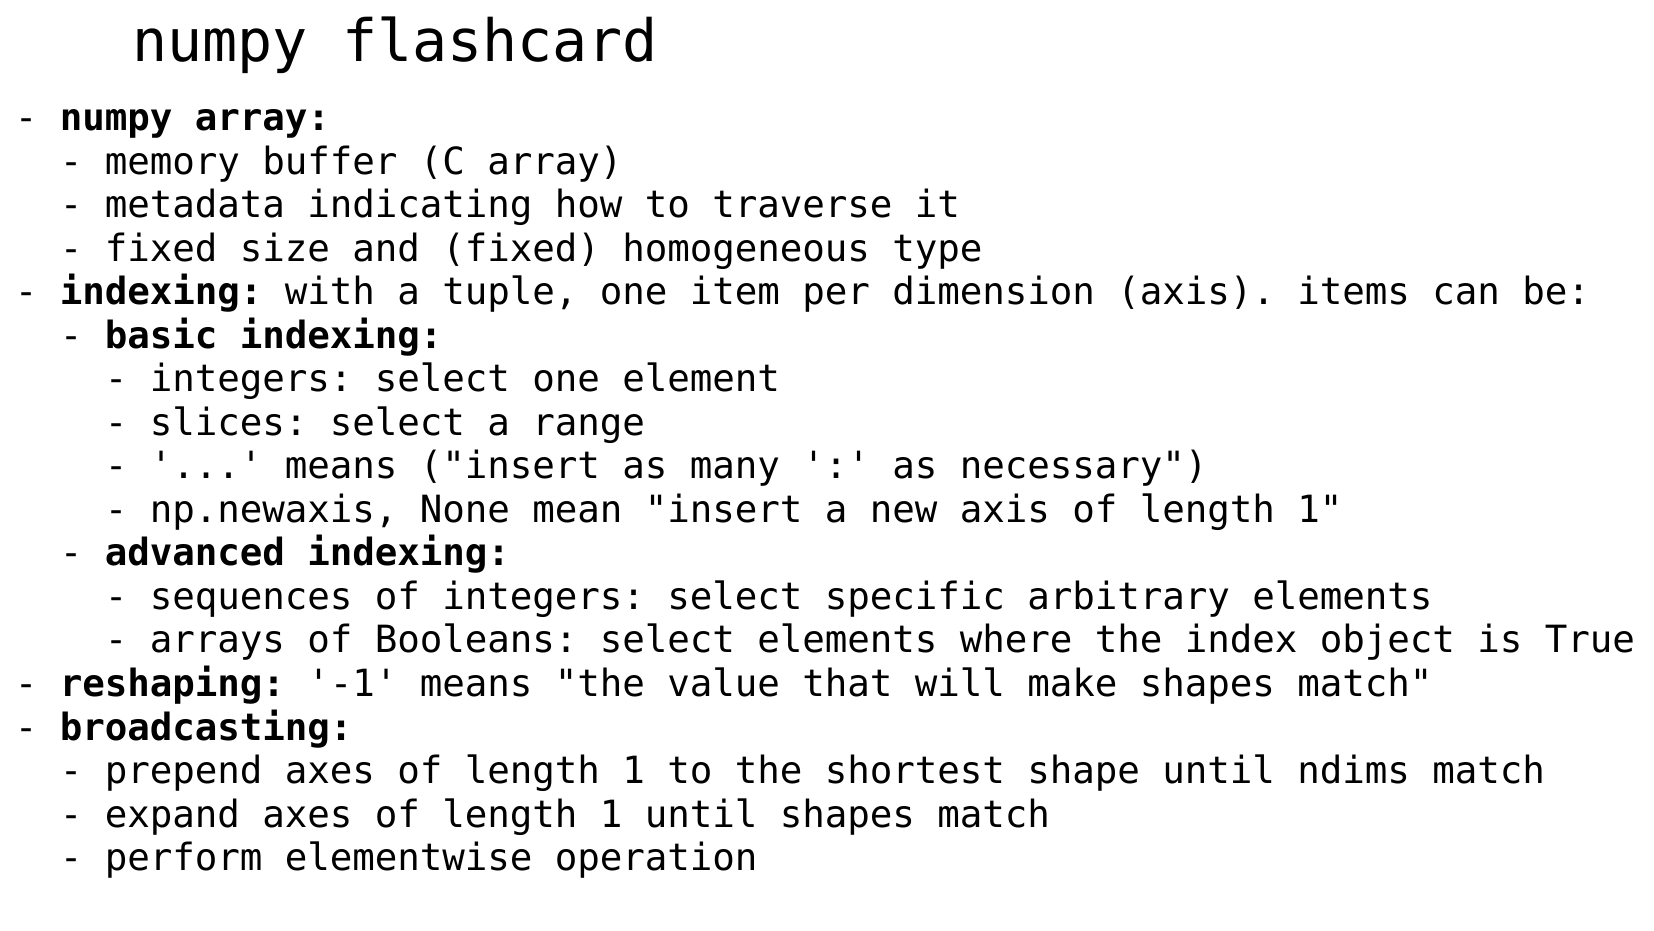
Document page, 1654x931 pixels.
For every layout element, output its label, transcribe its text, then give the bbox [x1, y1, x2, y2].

text_box numpy flashcard [118, 0, 1536, 83]
text_box - numpy array: - memory buffer (C array) - metadata indicating how to traverse it - fixed size and (fixed) homogeneous type - indexing: with a tuple, one item per dimension (axis). items can be: - basic indexing: - integers: select one element - slices: select a range - '...' means ("insert as many ':' as necessary") - np.newaxis, None mean "insert a new axis of length 1" - advanced indexing: - sequences of integers: select specific arbitrary elements - arrays of Booleans: select elements where the index object is True - reshaping: '-1' means "the value that will make shapes match" - broadcasting: - prepend axes of length 1 to the shortest shape until ndims match - expand axes of length 1 until shapes match - perform elementwise operation [0, 88, 1654, 931]
